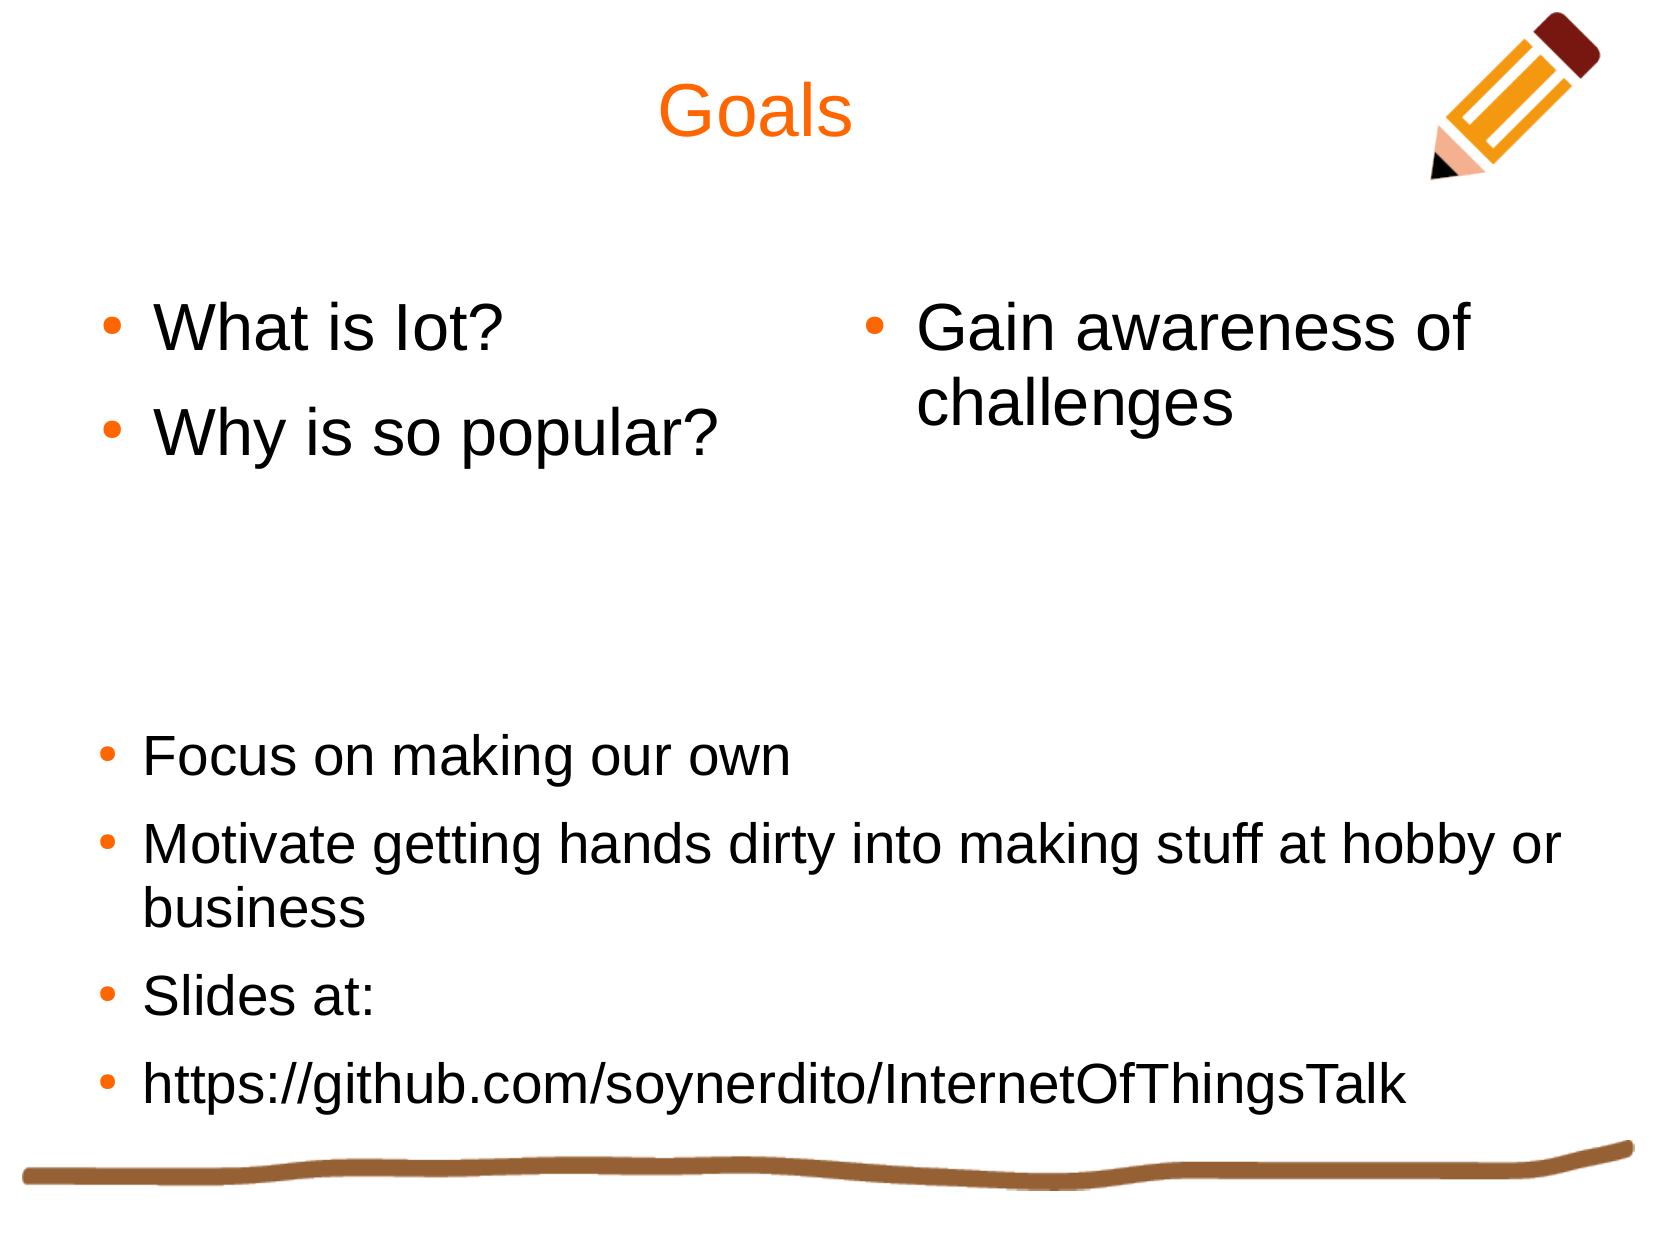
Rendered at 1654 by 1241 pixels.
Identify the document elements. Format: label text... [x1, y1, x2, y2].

list Focus on making our own Motivate getting hands dirty into making stuff at hobby or business Slides at: https://github.com/soynerdito/InternetOfThingsTalk [82, 724, 1571, 1121]
list What is Iot? Why is so popular? [82, 290, 809, 687]
picture [22, 1140, 1635, 1191]
title Goals [82, 49, 1430, 172]
list Gain awareness of challenges [845, 290, 1572, 687]
picture [1430, 12, 1601, 181]
